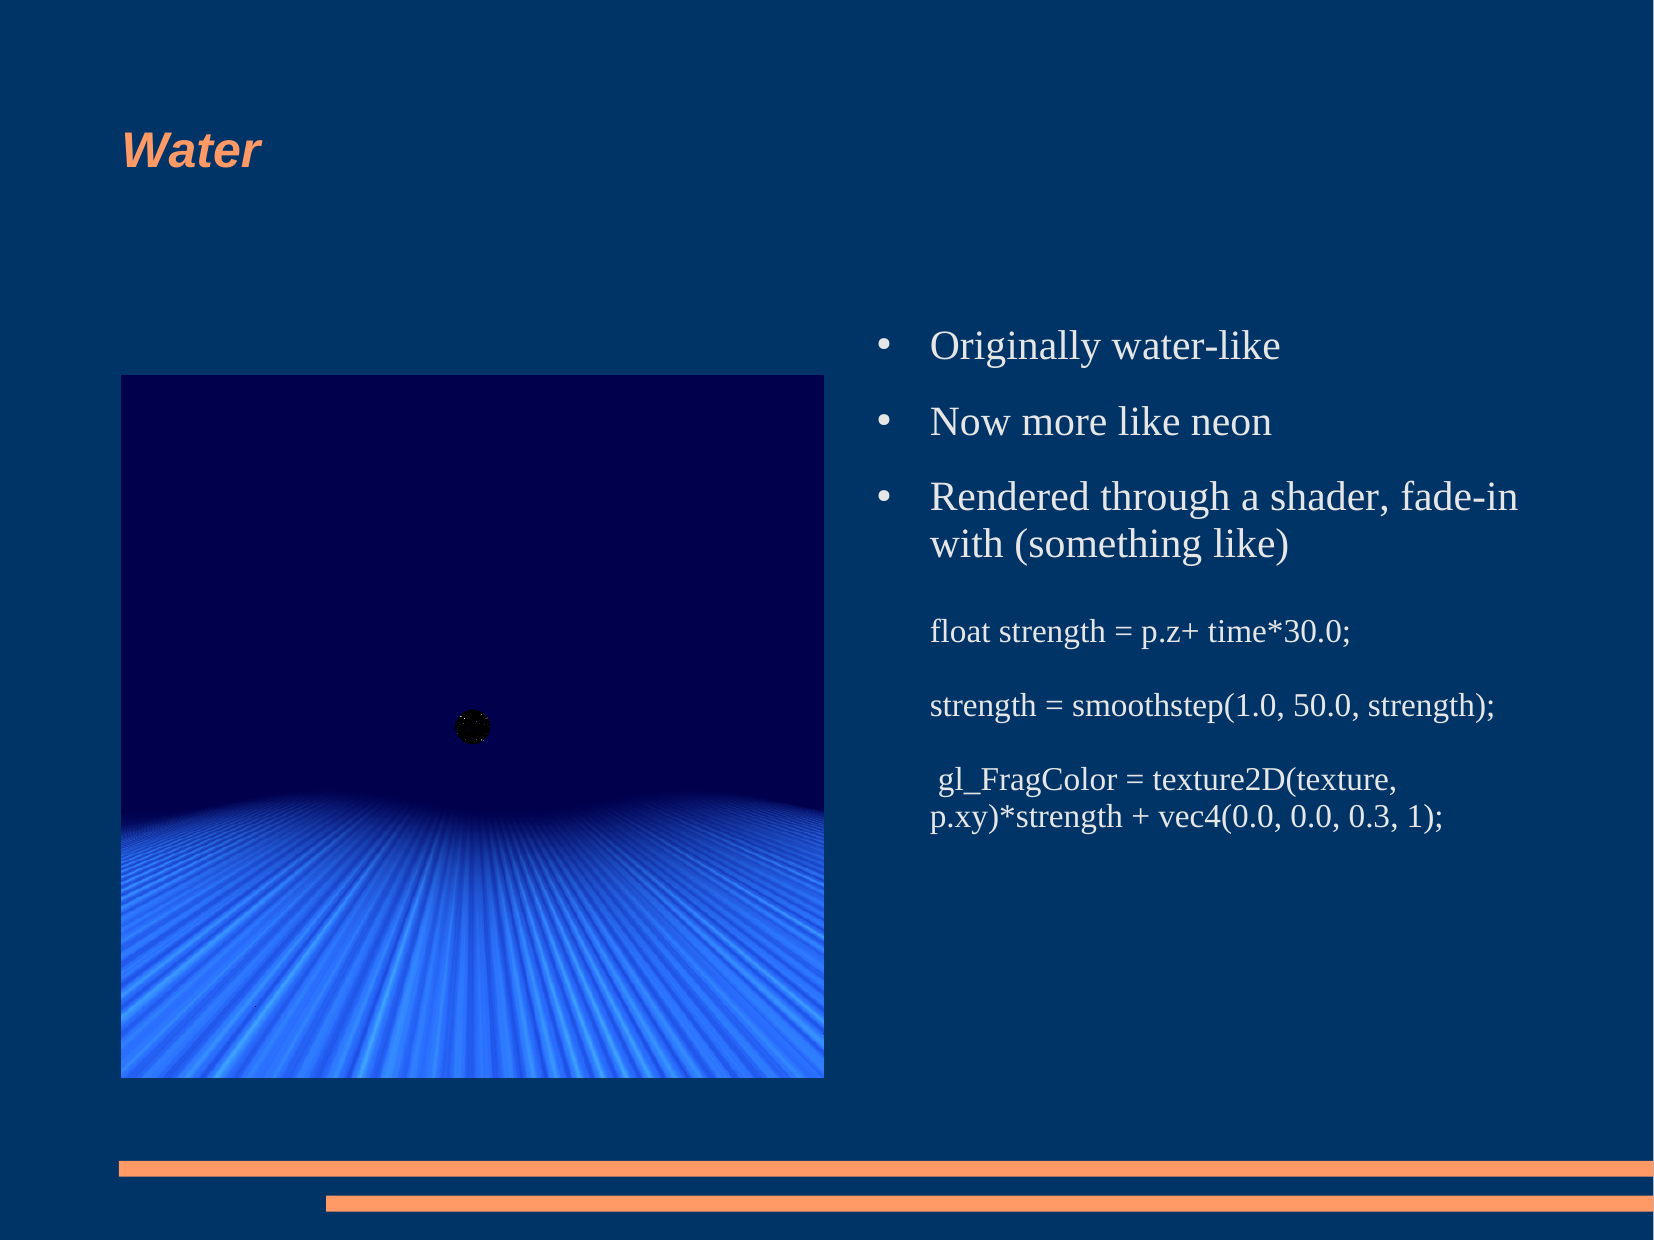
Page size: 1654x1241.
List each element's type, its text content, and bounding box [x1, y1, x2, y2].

picture [121, 375, 824, 1079]
list Originally water-like Now more like neon Rendered through a shader, fade-in with (something like) float strength = p.z+ time*30.0; strength = smoothstep(1.0, 50.0, strength); gl_FragColor = texture2D(texture, p.xy)*strength + vec4(0.0, 0.0, 0.3, 1); [858, 322, 1562, 1132]
title Water [121, 46, 1534, 254]
